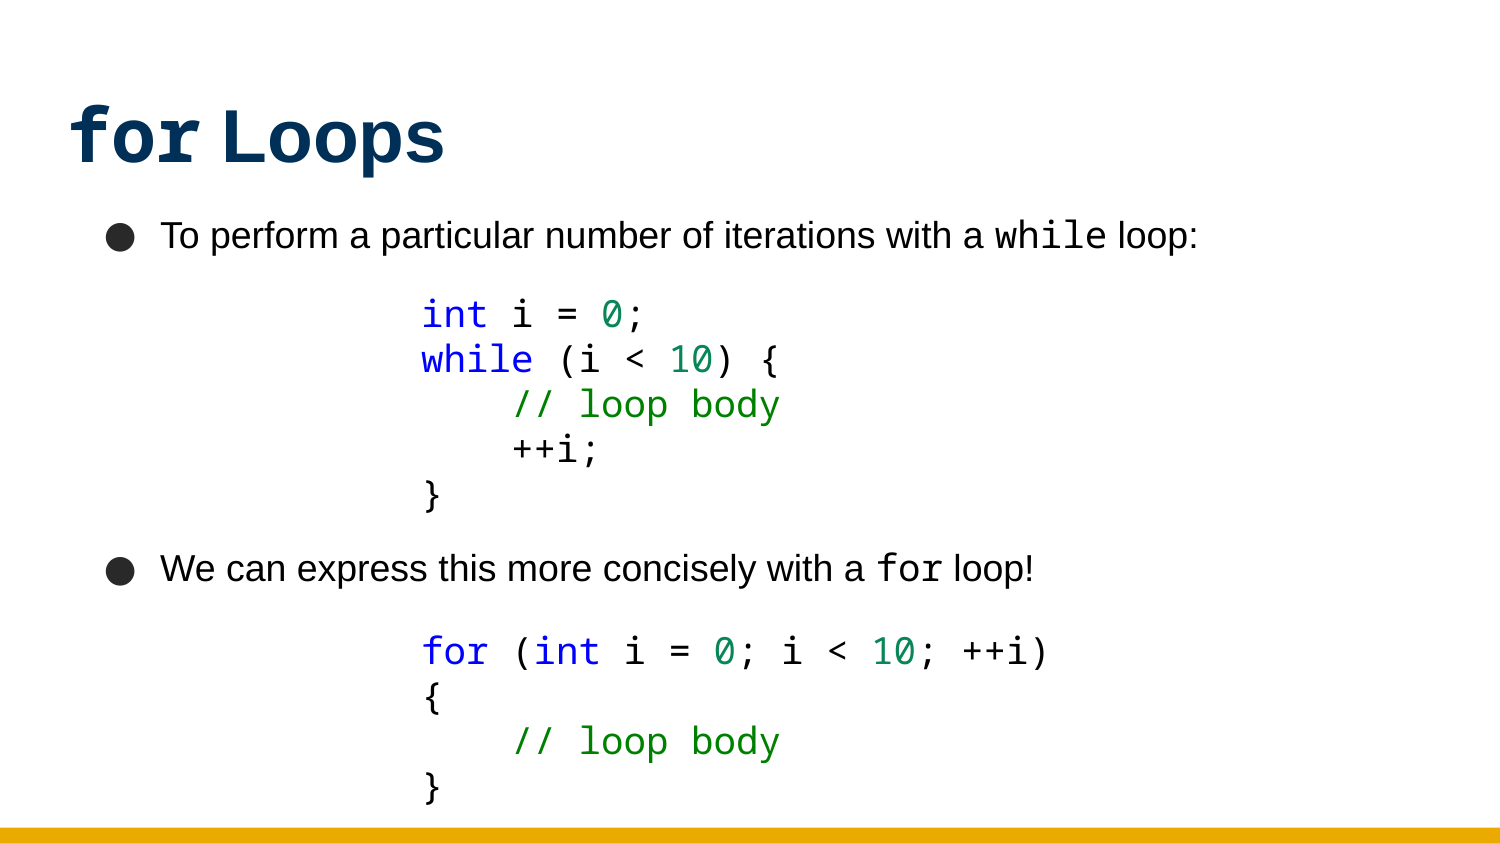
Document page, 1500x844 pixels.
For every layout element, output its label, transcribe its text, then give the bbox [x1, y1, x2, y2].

text_box int i = 0; while (i < 10) { // loop body ++i; } [406, 282, 824, 523]
text_box for Loops [51, 72, 1449, 189]
text_box To perform a particular number of iterations with a while loop: We can express this more concisely with a for loop! [70, 188, 1468, 802]
text_box for (int i = 0; i < 10; ++i) { // loop body } [406, 619, 1094, 815]
